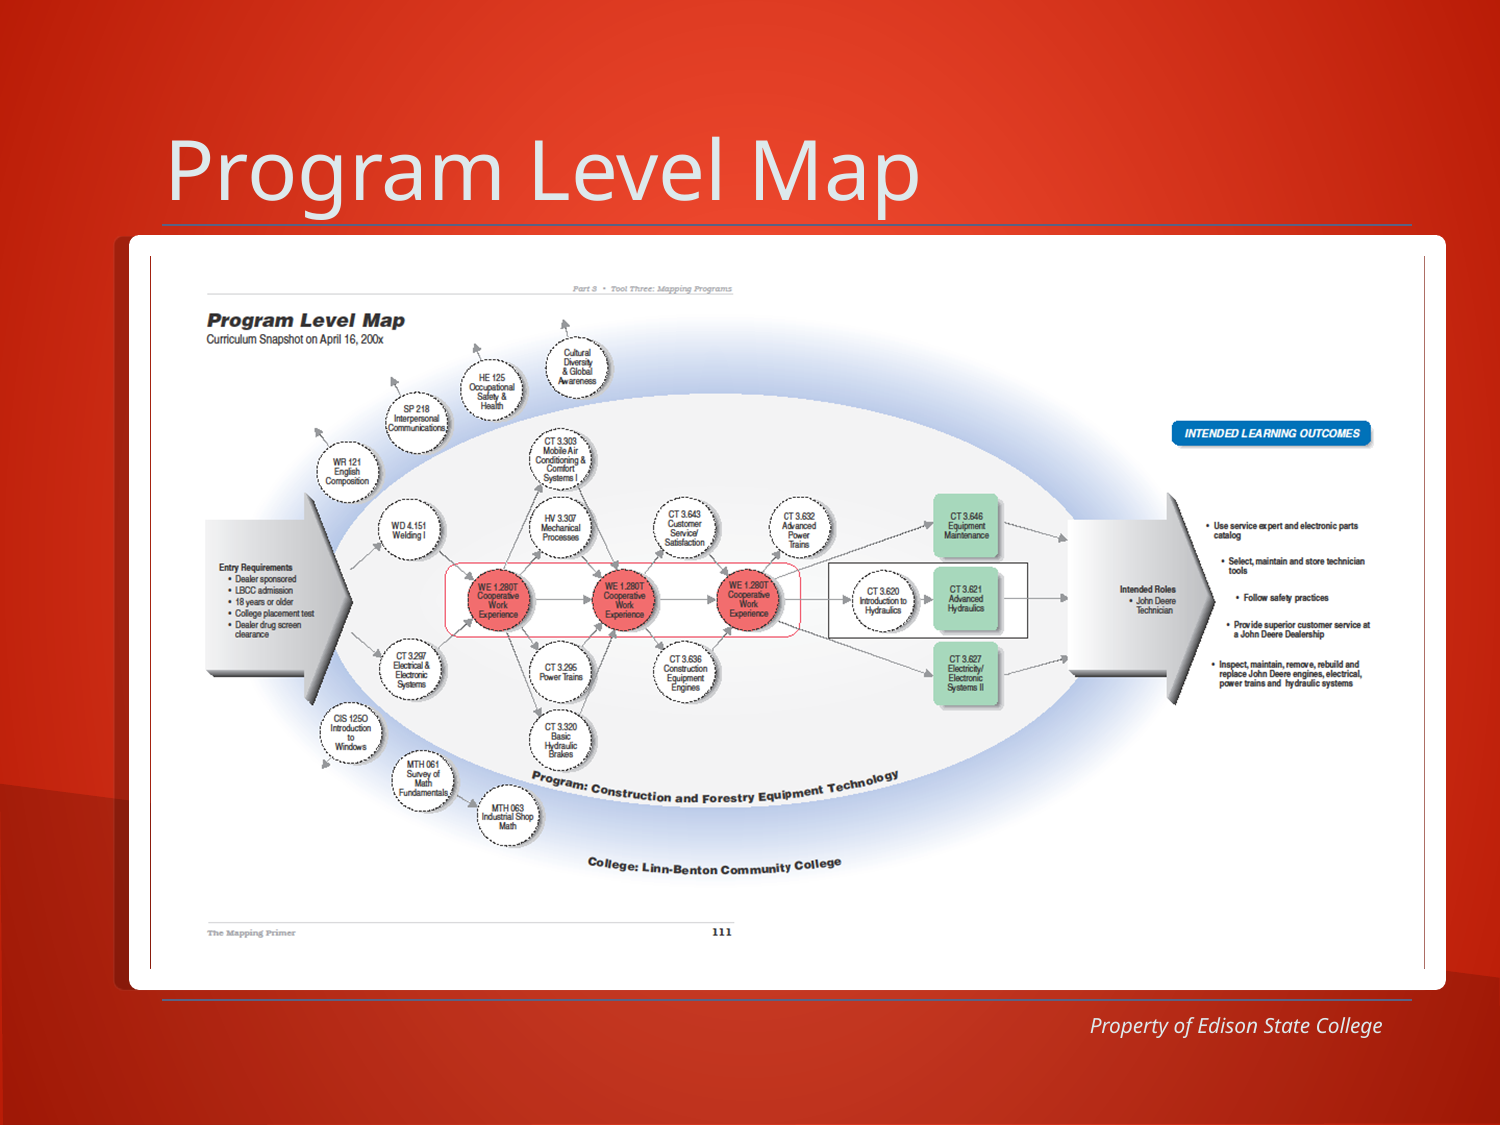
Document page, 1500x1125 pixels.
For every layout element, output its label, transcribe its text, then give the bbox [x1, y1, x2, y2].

title Program Level Map [150, 45, 1425, 233]
footer Property of Edison State College [1074, 987, 1463, 1063]
picture [150, 255, 1425, 970]
